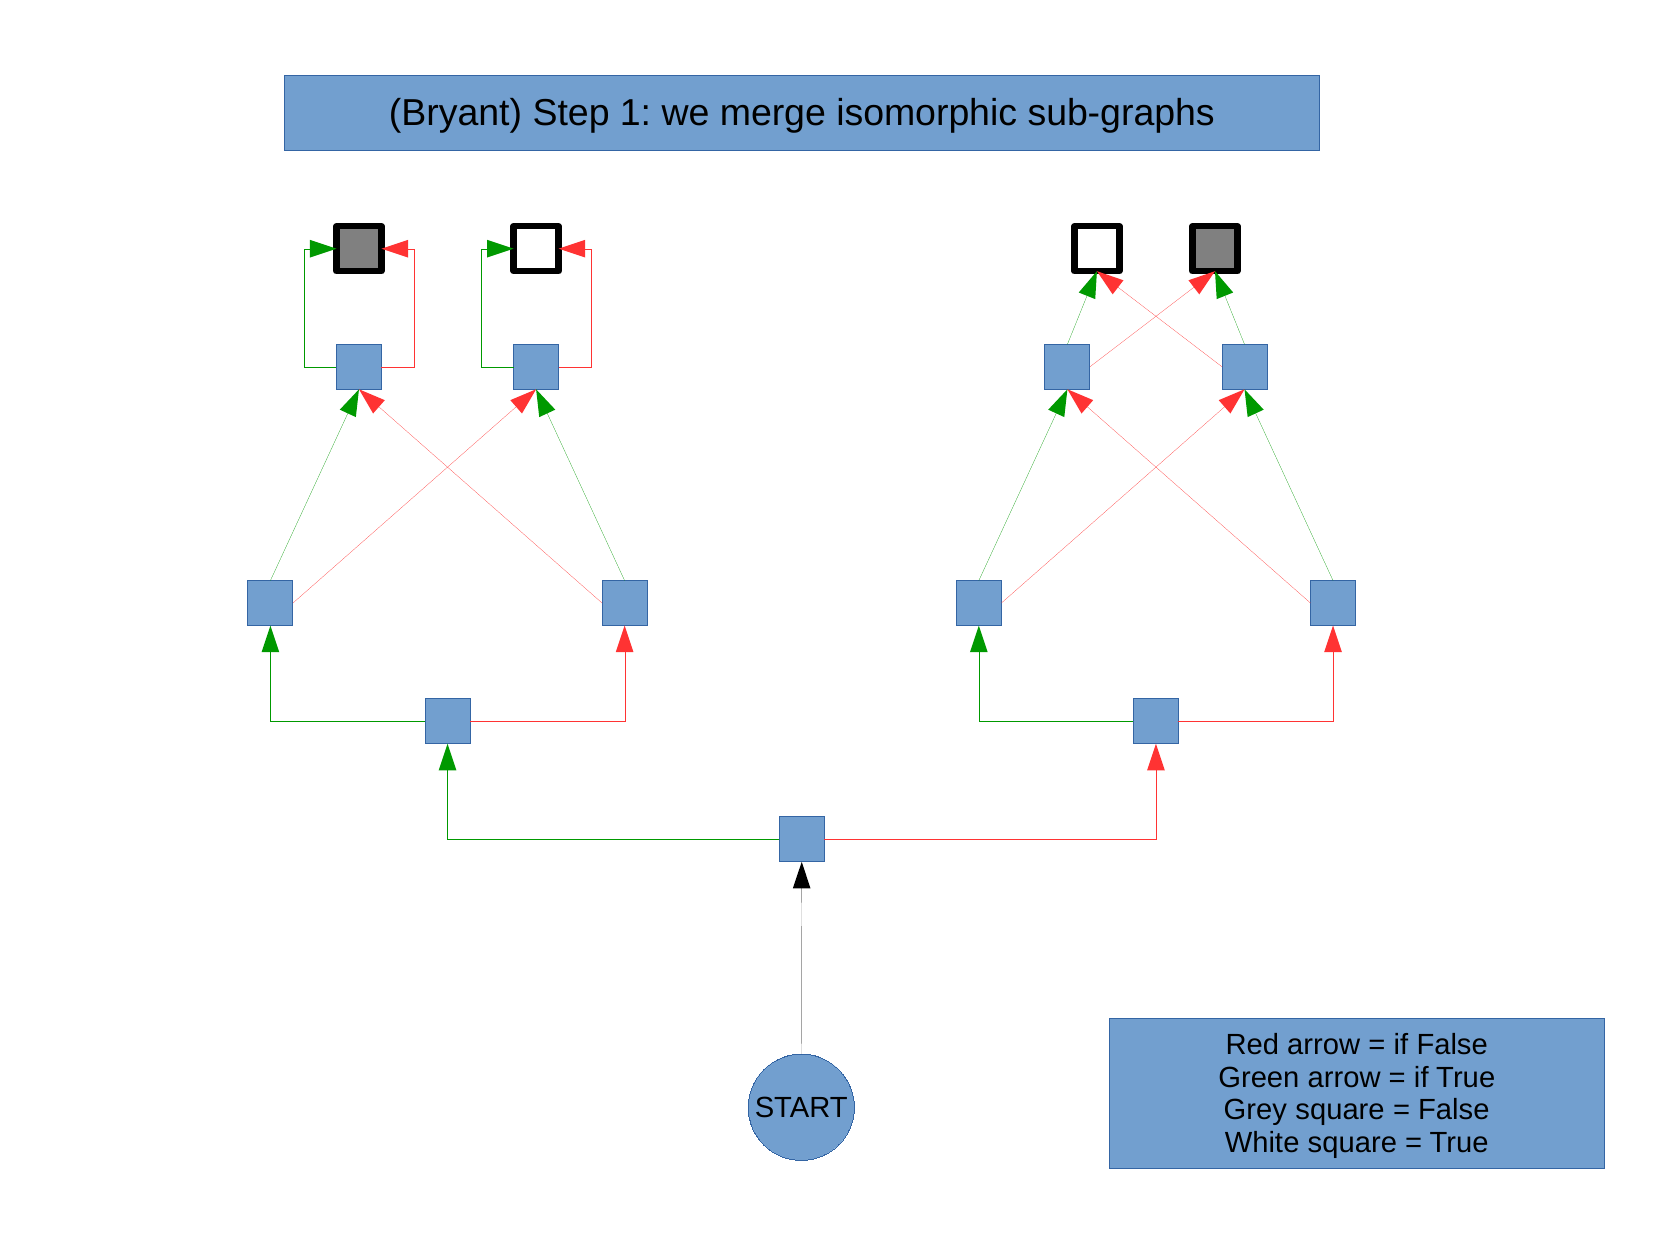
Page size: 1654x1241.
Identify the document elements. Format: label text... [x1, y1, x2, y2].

text_box START [748, 1054, 855, 1161]
text_box [1222, 344, 1268, 390]
text_box [336, 344, 382, 390]
text_box [779, 816, 825, 862]
text_box [336, 226, 382, 272]
text_box [1310, 580, 1356, 626]
text_box [1074, 226, 1120, 272]
text_box [1044, 344, 1090, 390]
text_box [513, 226, 559, 272]
text_box Red arrow = if False Green arrow = if True Grey square = False White square = True [1109, 1018, 1605, 1169]
text_box [1192, 226, 1238, 272]
text_box [1133, 698, 1179, 744]
text_box [247, 580, 293, 626]
text_box [602, 580, 648, 626]
text_box (Bryant) Step 1: we merge isomorphic sub-graphs [284, 75, 1320, 151]
text_box [425, 698, 471, 744]
text_box [956, 580, 1002, 626]
text_box [513, 344, 559, 390]
